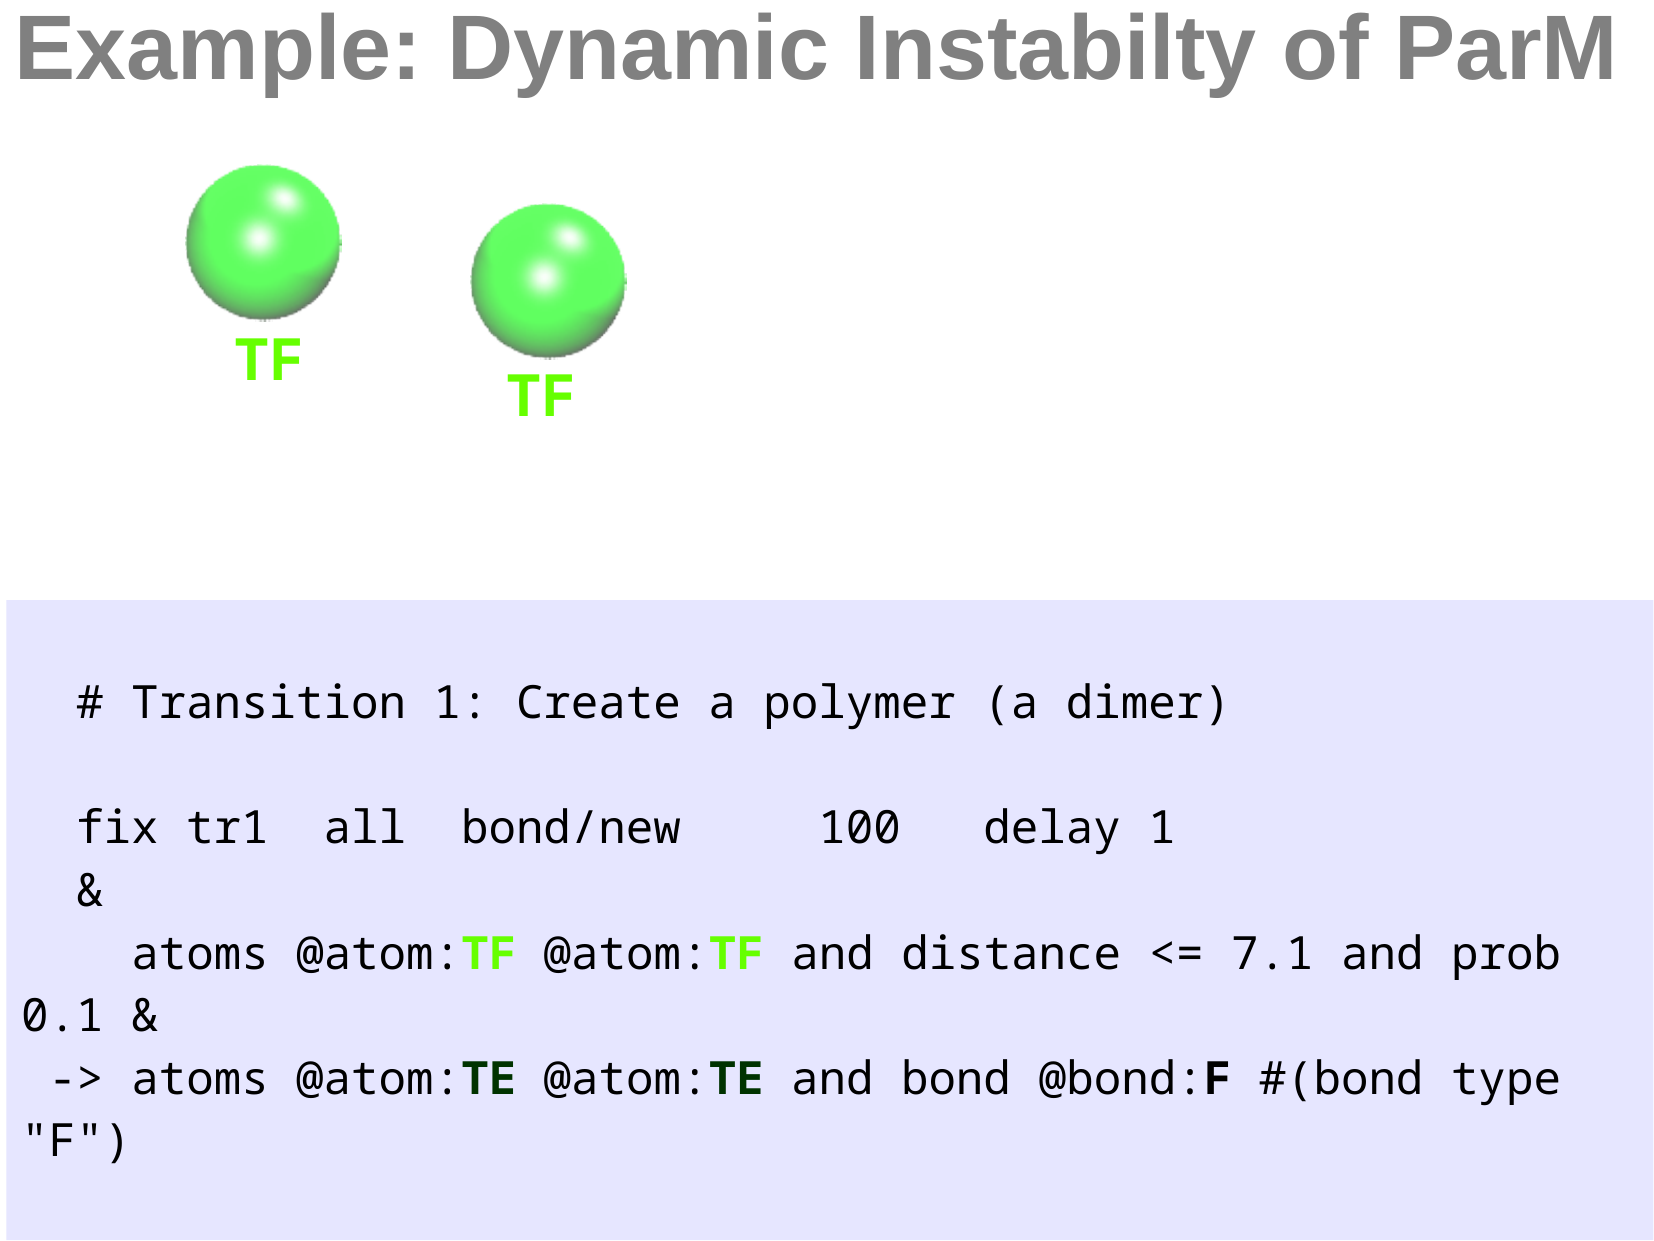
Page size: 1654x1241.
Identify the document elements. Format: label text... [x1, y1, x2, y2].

text_box Example: Dynamic Instabilty of ParM [0, 0, 1635, 140]
text_box TF [165, 311, 376, 385]
text_box # Transition 1: Create a polymer (a dimer) fix tr1 all bond/new 100 delay 1 & atoms @atom:TF @atom:TF and distance <= 7.1 and prob 0.1 & -> atoms @atom:TE @atom:TE and bond @bond:F #(bond type "F") [6, 600, 1654, 1241]
text_box TF [436, 346, 647, 420]
picture [470, 203, 627, 361]
picture [185, 164, 342, 311]
